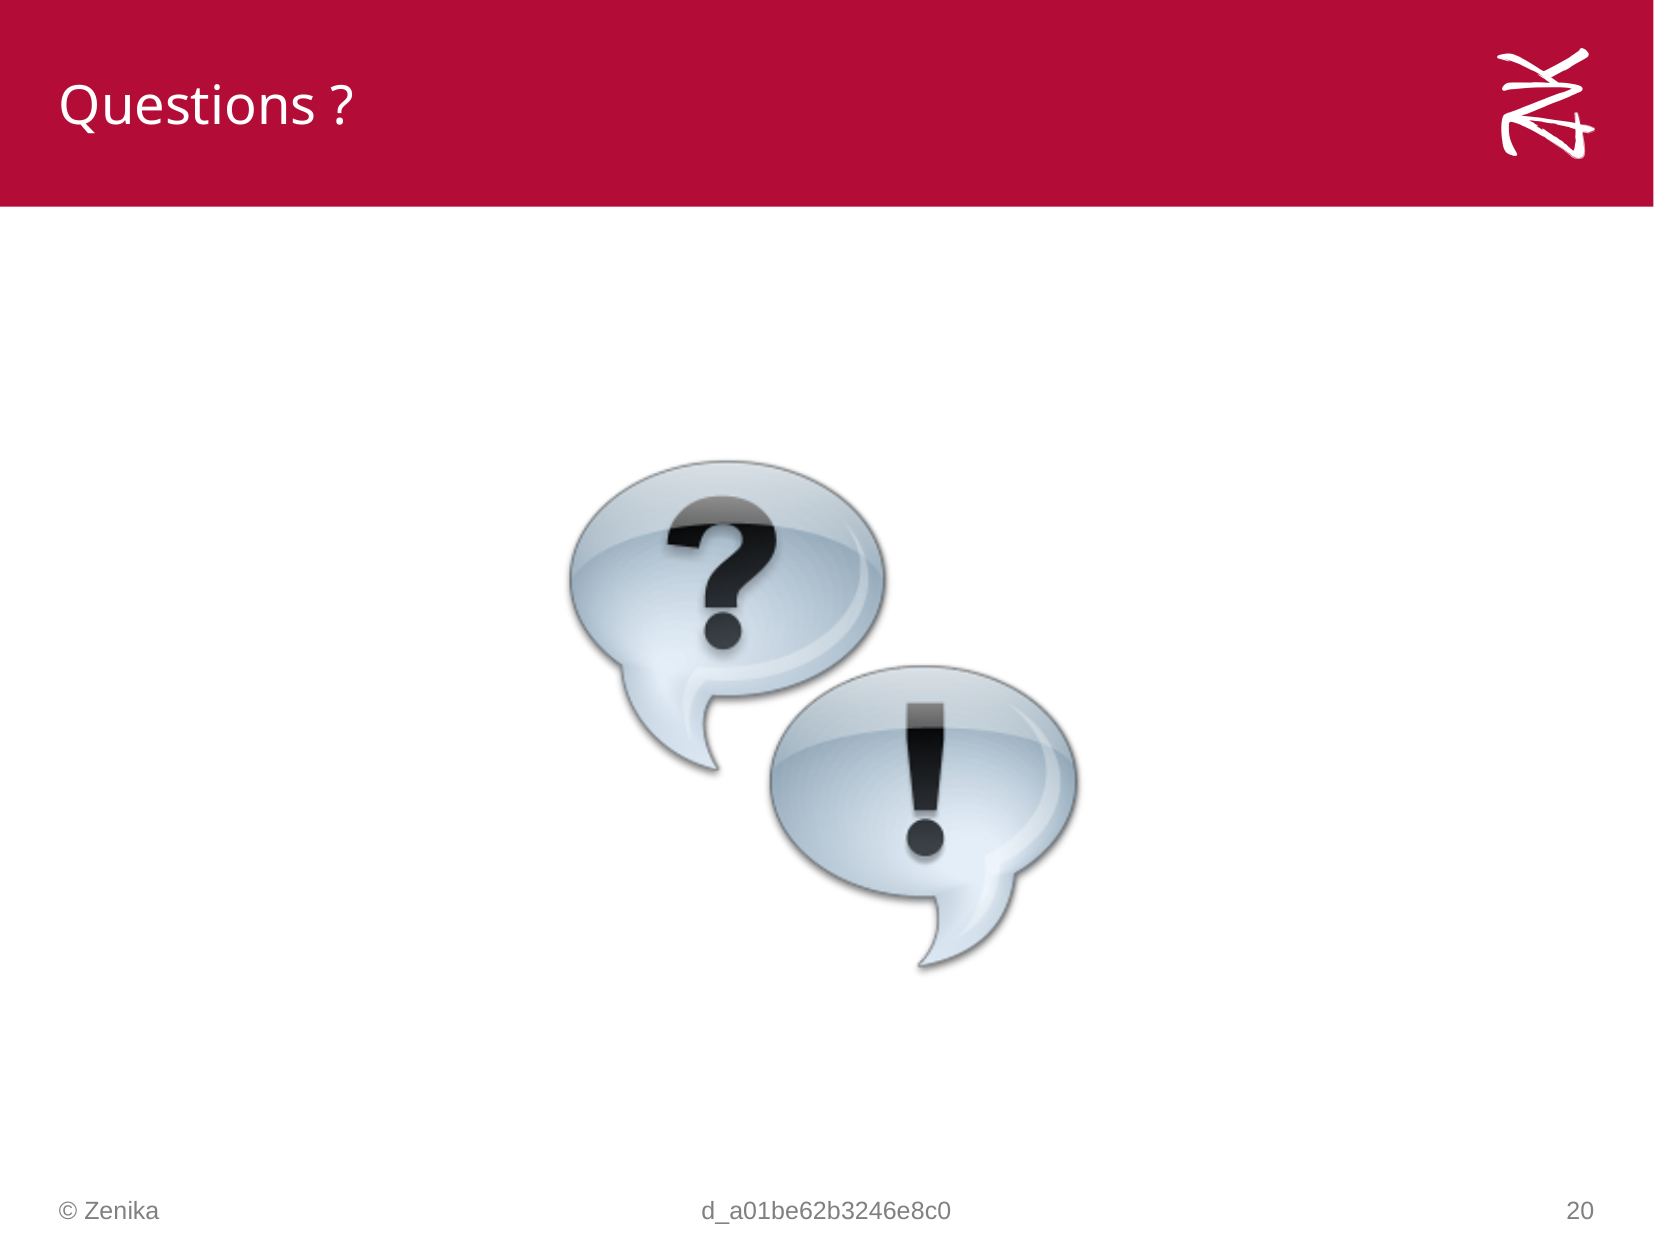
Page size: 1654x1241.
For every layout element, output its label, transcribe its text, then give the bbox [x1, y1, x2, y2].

title Questions ? [59, 29, 1595, 178]
picture [560, 447, 1094, 982]
